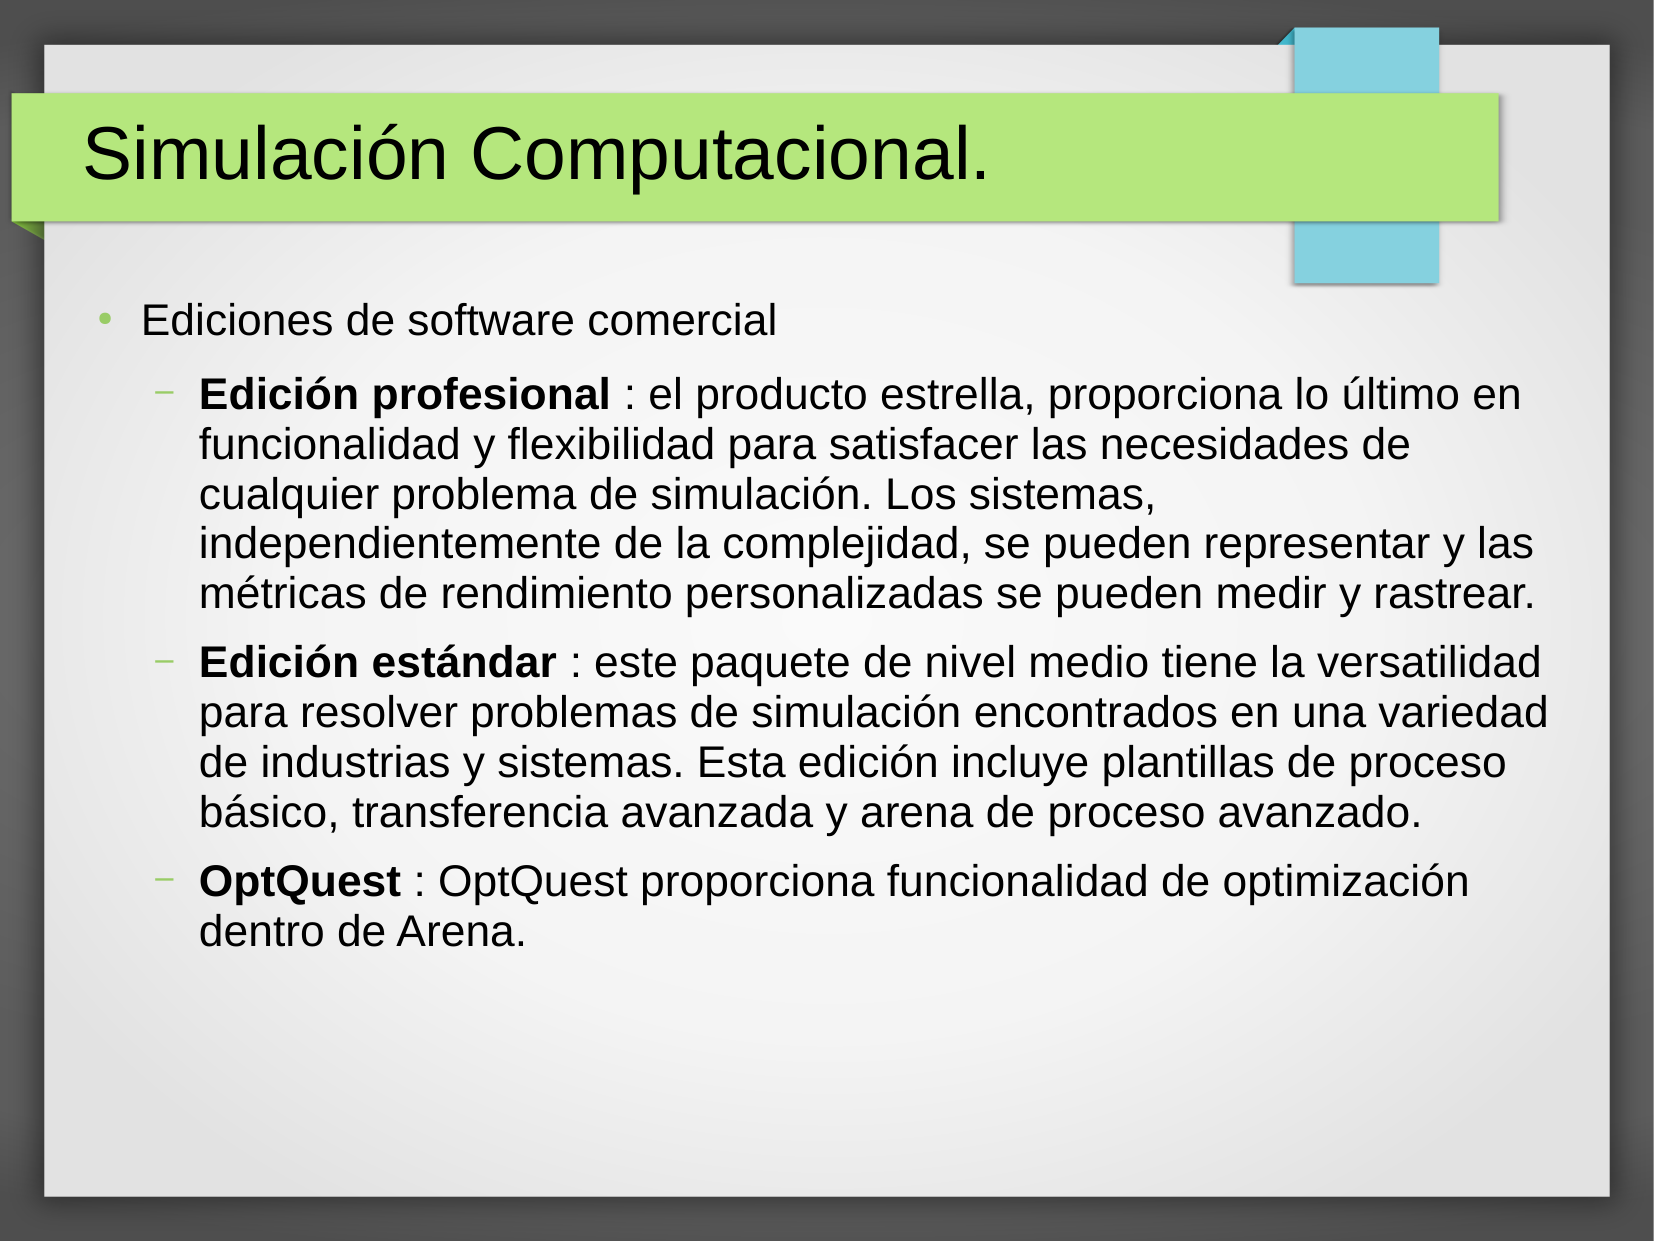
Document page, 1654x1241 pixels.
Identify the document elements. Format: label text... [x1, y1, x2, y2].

picture [0, 0, 1654, 1241]
list Ediciones de software comercial Edición profesional : el producto estrella, proporciona lo último en funcionalidad y flexibilidad para satisfacer las necesidades de cualquier problema de simulación. Los sistemas, independientemente de la complejidad, se pueden representar y las métricas de rendimiento personalizadas se pueden medir y rastrear. Edición estándar : este paquete de nivel medio tiene la versatilidad para resolver problemas de simulación encontrados en una variedad de industrias y sistemas. Esta edición incluye plantillas de proceso básico, transferencia avanzada y arena de proceso avanzado. OptQuest : OptQuest proporciona funcionalidad de optimización dentro de Arena. [82, 295, 1571, 1015]
title Simulación Computacional. [82, 94, 1264, 213]
